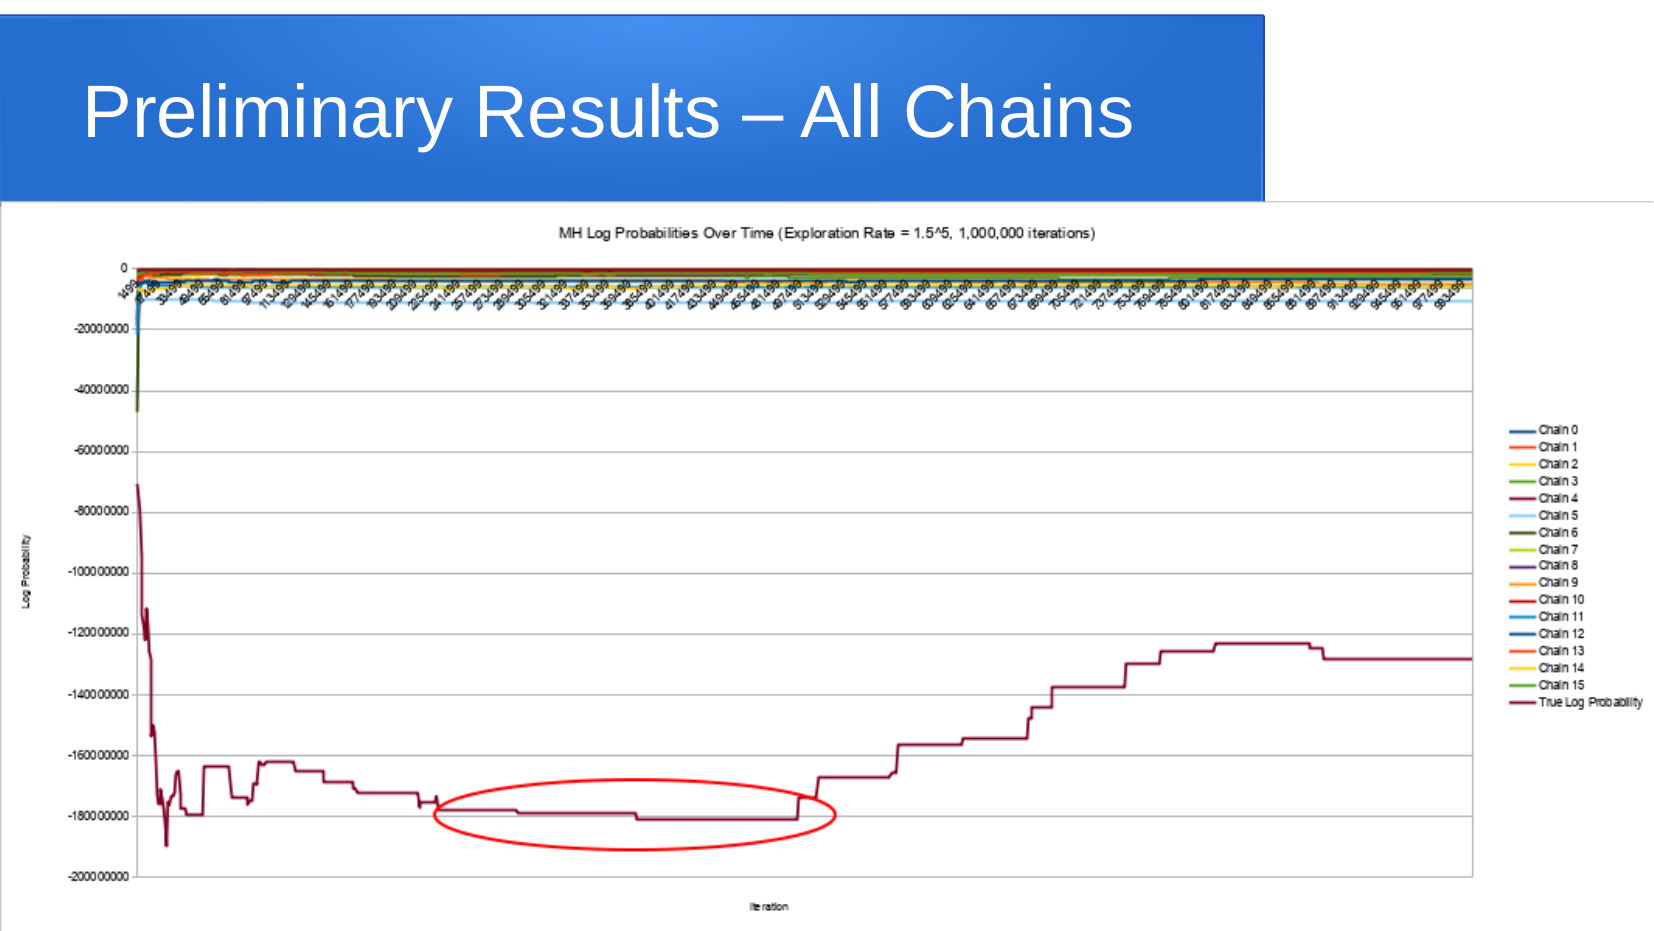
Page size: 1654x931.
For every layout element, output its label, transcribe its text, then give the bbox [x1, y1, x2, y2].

picture [0, 201, 1654, 931]
title Preliminary Results – All Chains [82, 35, 1235, 189]
